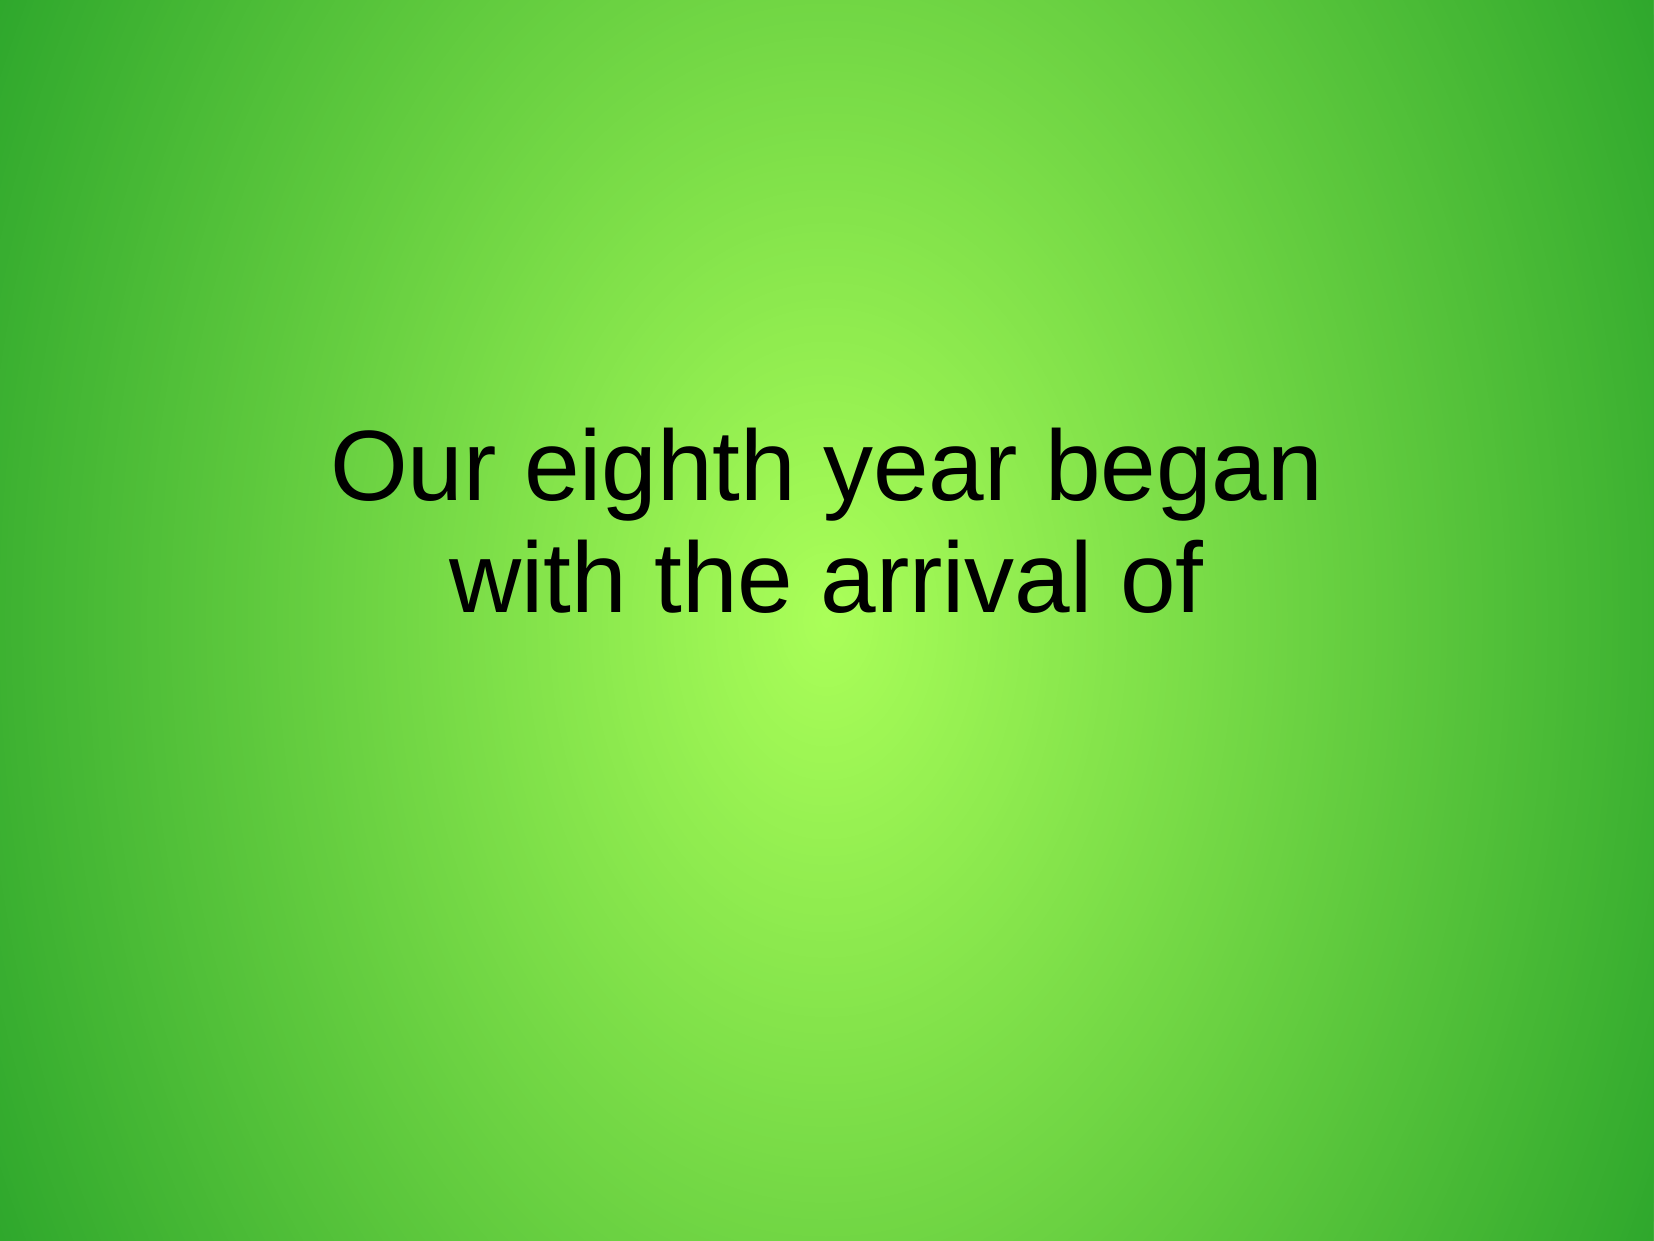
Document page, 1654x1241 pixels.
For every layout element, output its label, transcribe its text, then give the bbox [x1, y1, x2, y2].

subtitle Our eighth year began with the arrival of [82, 47, 1571, 997]
